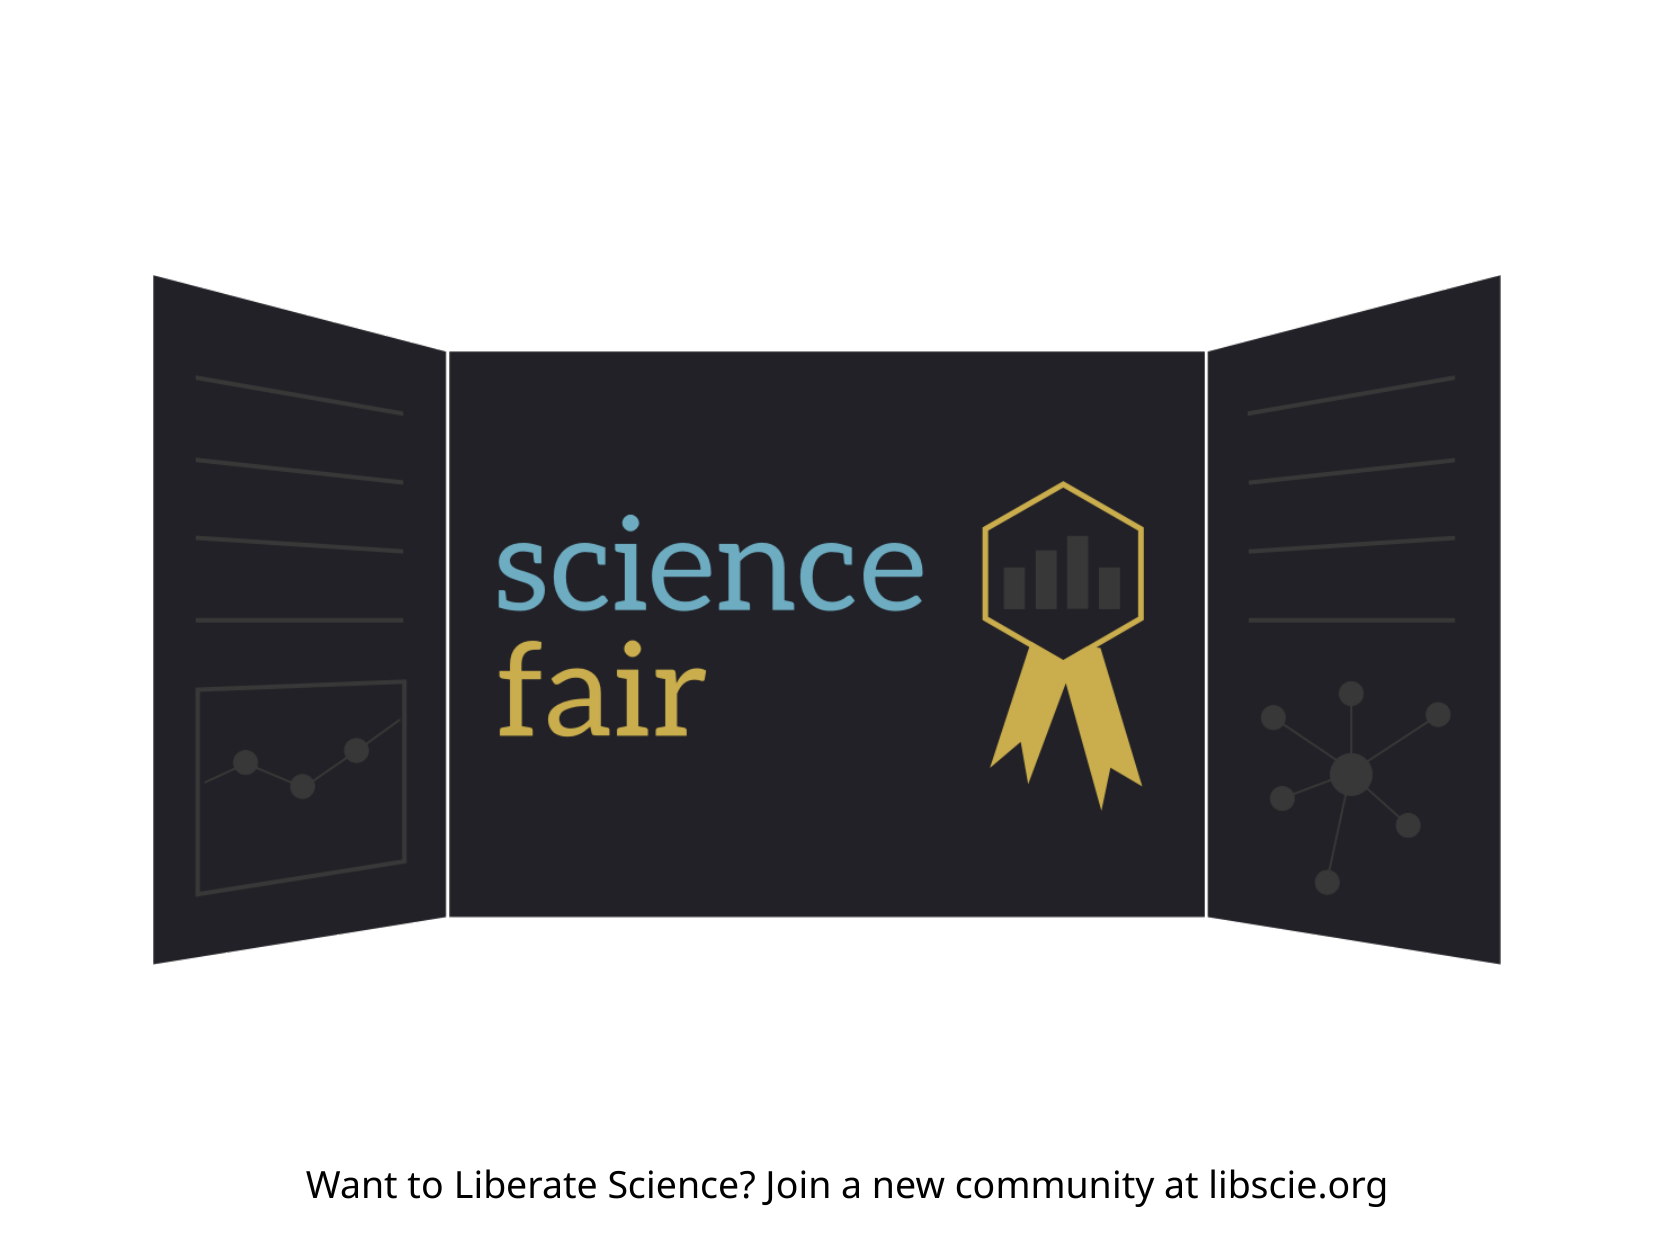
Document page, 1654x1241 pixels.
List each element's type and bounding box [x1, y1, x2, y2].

picture [153, 275, 1501, 966]
